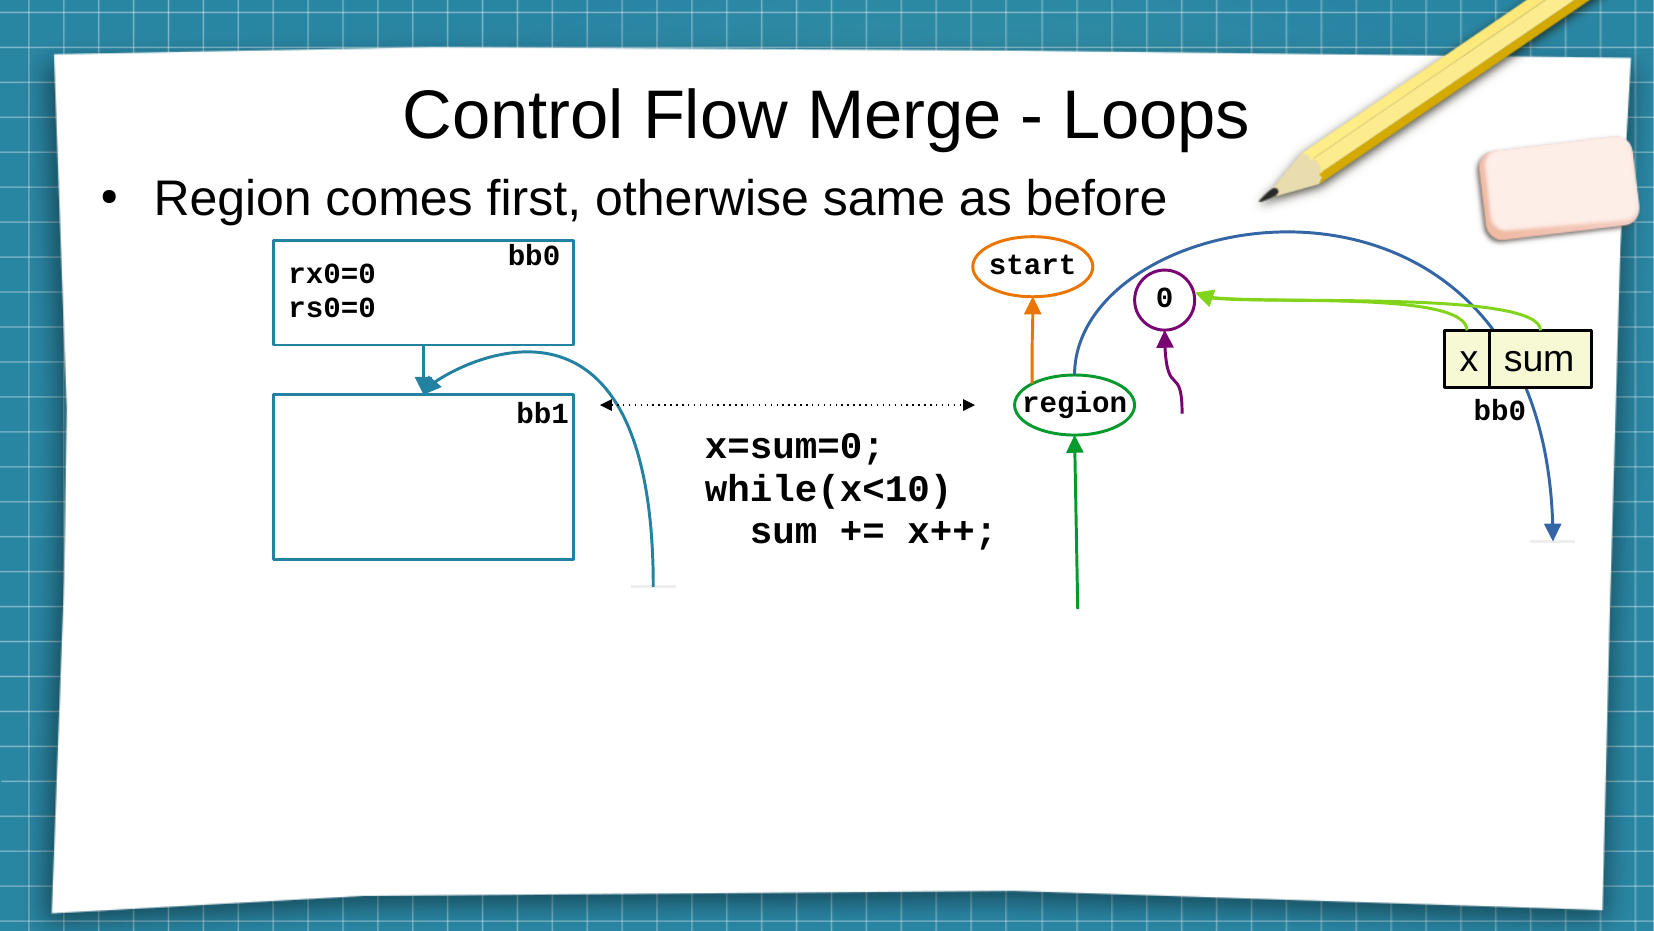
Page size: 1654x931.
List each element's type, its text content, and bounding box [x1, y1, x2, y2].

title Control Flow Merge - Loops [82, 37, 1571, 193]
text_box bb0 [493, 234, 576, 282]
text_box x [1444, 330, 1490, 388]
text_box 0 [1134, 270, 1195, 331]
text_box region [1014, 375, 1135, 436]
text_box sum [1491, 330, 1592, 388]
text_box x=sum=0; while(x<10) sum += x++; [690, 420, 1013, 563]
text_box bb1 [501, 391, 585, 440]
text_box bb0 [1458, 388, 1542, 437]
text_box rx0=0 rs0=0 [273, 240, 574, 346]
list Region comes first, otherwise same as before [82, 170, 1291, 241]
text_box start [972, 236, 1093, 297]
picture [0, 0, 1654, 931]
